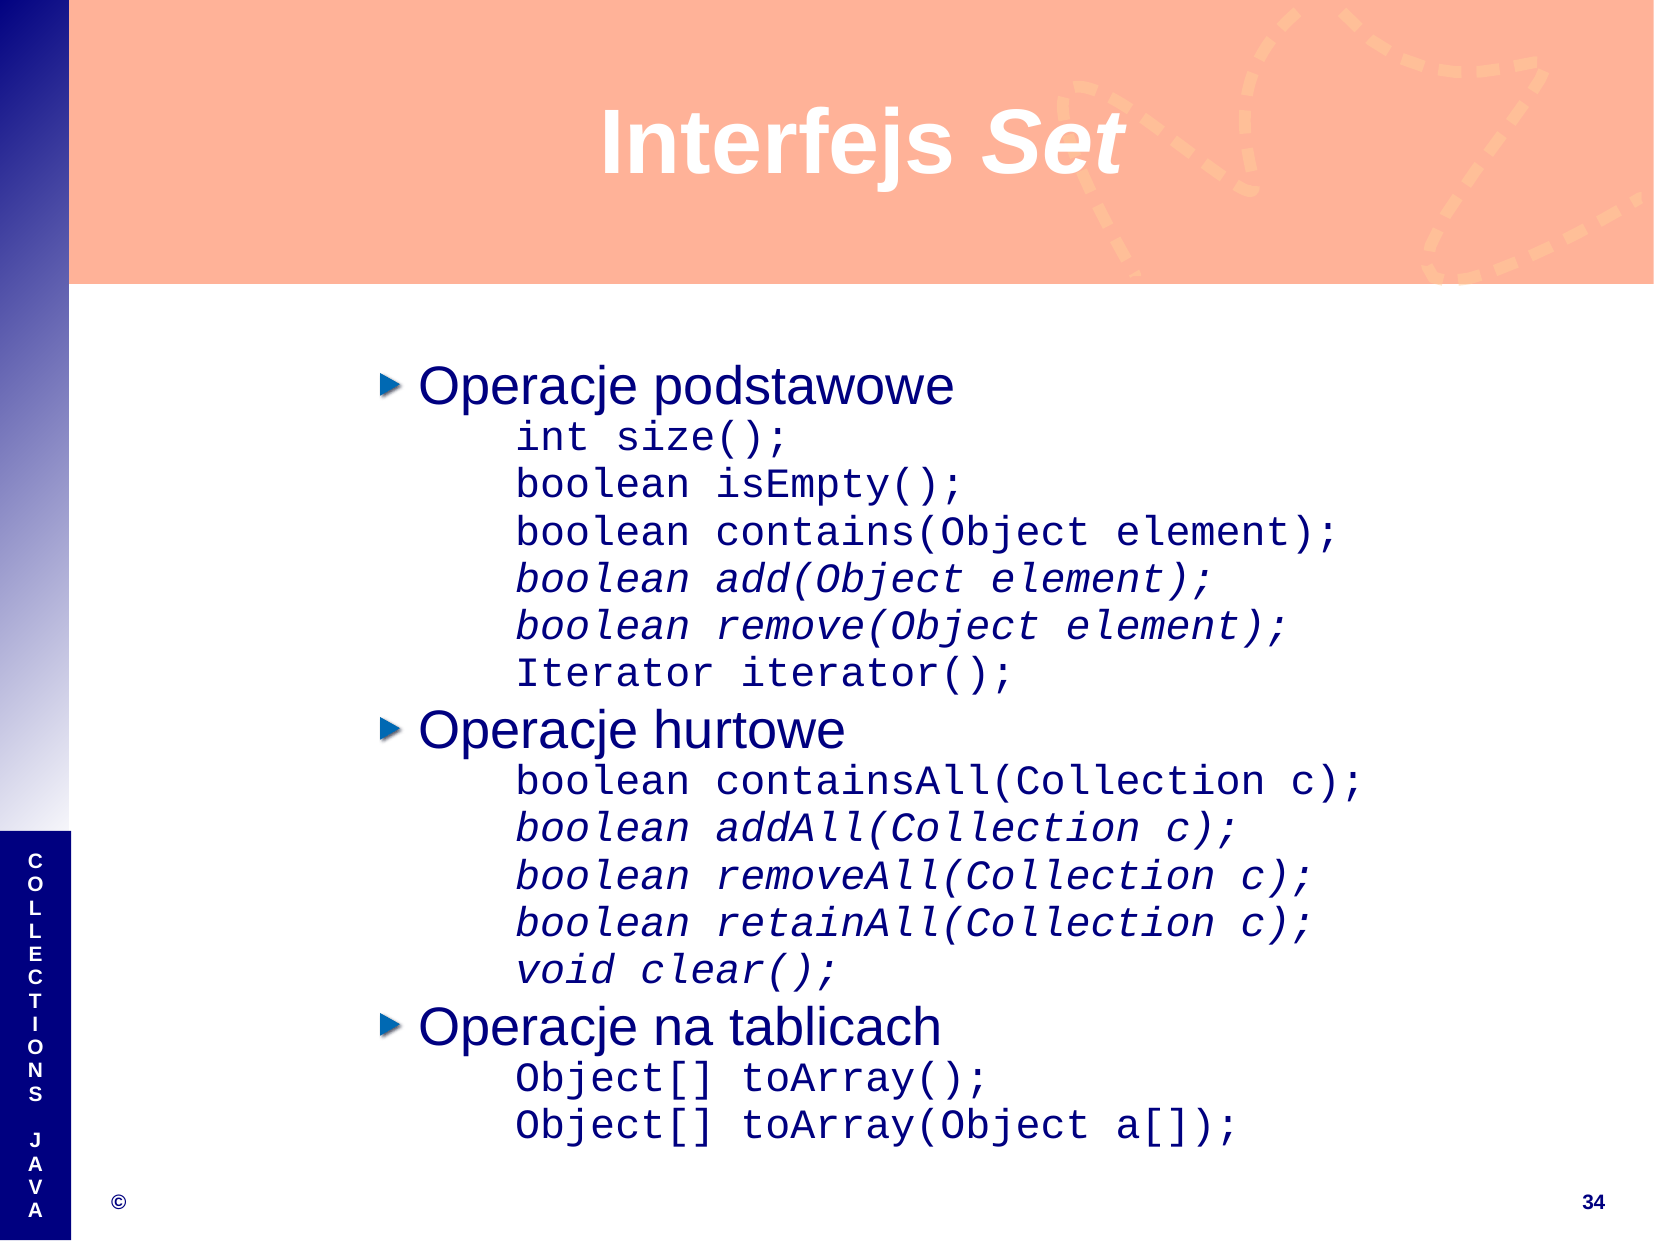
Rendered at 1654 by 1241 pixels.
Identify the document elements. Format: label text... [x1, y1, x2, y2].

text_box C O L L E C T I O N S J A V A [0, 830, 71, 1241]
list Operacje podstawowe int size(); boolean isEmpty(); boolean contains(Object element); boolean add(Object element); boolean remove(Object element); Iterator iterator(); Operacje hurtowe boolean containsAll(Collection c); boolean addAll(Collection c); boolean removeAll(Collection c); boolean retainAll(Collection c); void clear(); Operacje na tablicach Object[] toArray(); Object[] toArray(Object a[]); [347, 355, 1377, 1152]
title Interfejs Set [70, 37, 1654, 246]
